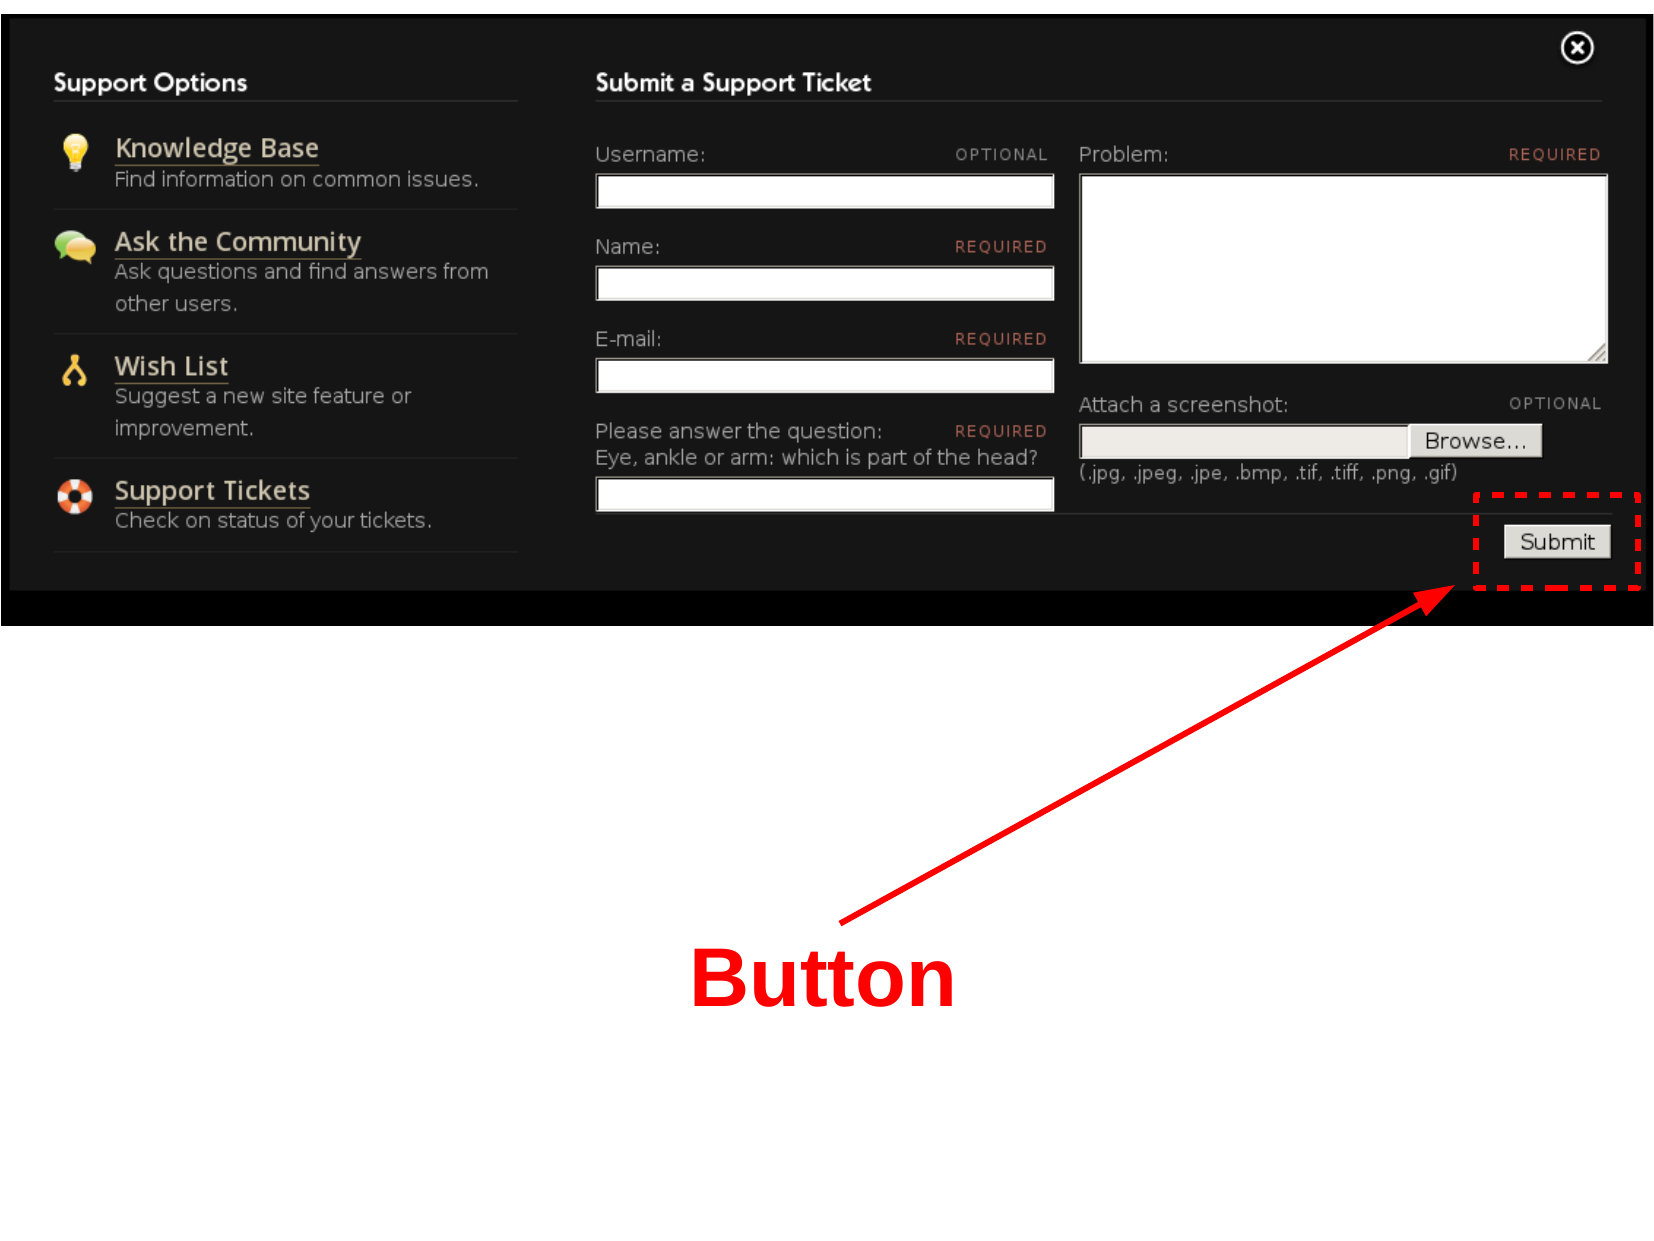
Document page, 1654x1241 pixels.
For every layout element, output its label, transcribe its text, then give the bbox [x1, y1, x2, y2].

picture [1, 14, 1654, 626]
text_box Button [674, 923, 973, 1032]
